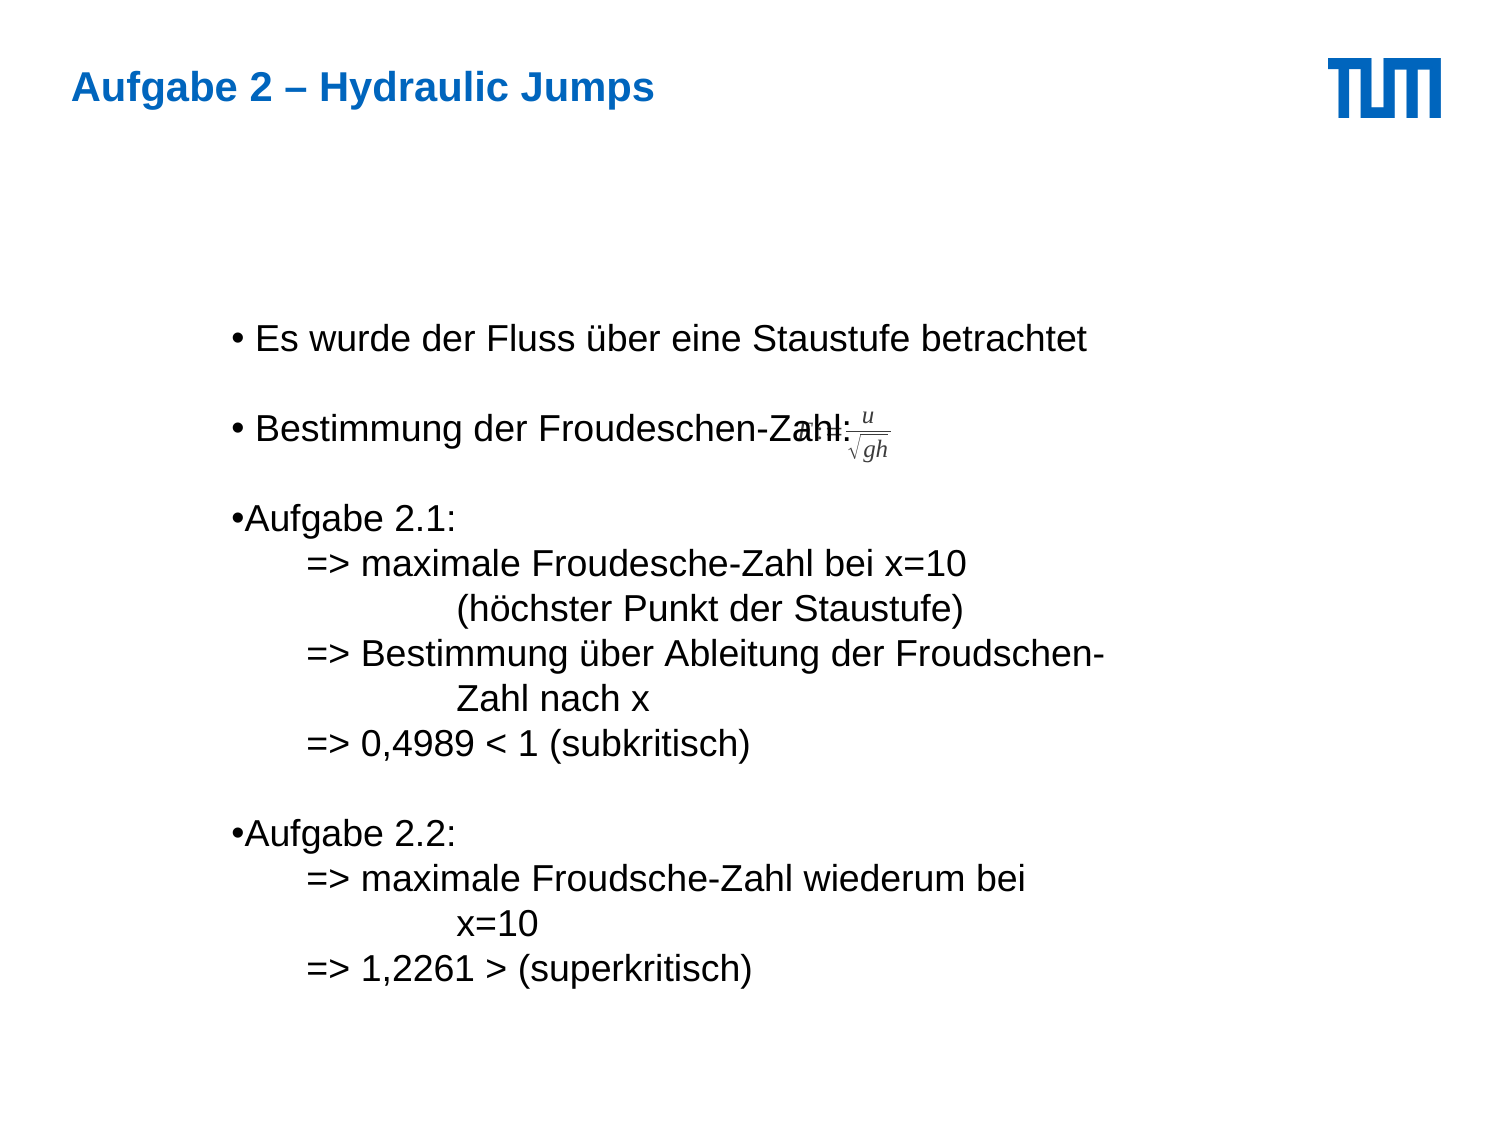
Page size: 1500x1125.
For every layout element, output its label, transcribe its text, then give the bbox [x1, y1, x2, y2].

title Aufgabe 2 – Hydraulic Jumps [70, 47, 1453, 289]
text_box Es wurde der Fluss über eine Staustufe betrachtet Bestimmung der Froudeschen-Zahl: Aufgabe 2.1: => maximale Froudesche-Zahl bei x=10 (höchster Punkt der Staustufe) => Bestimmung über Ableitung der Froudschen- Zahl nach x => 0,4989 < 1 (subkritisch) Aufgabe 2.2: => maximale Froudsche-Zahl wiederum bei x=10 => 1,2261 > (superkritisch) [141, 307, 1123, 1042]
